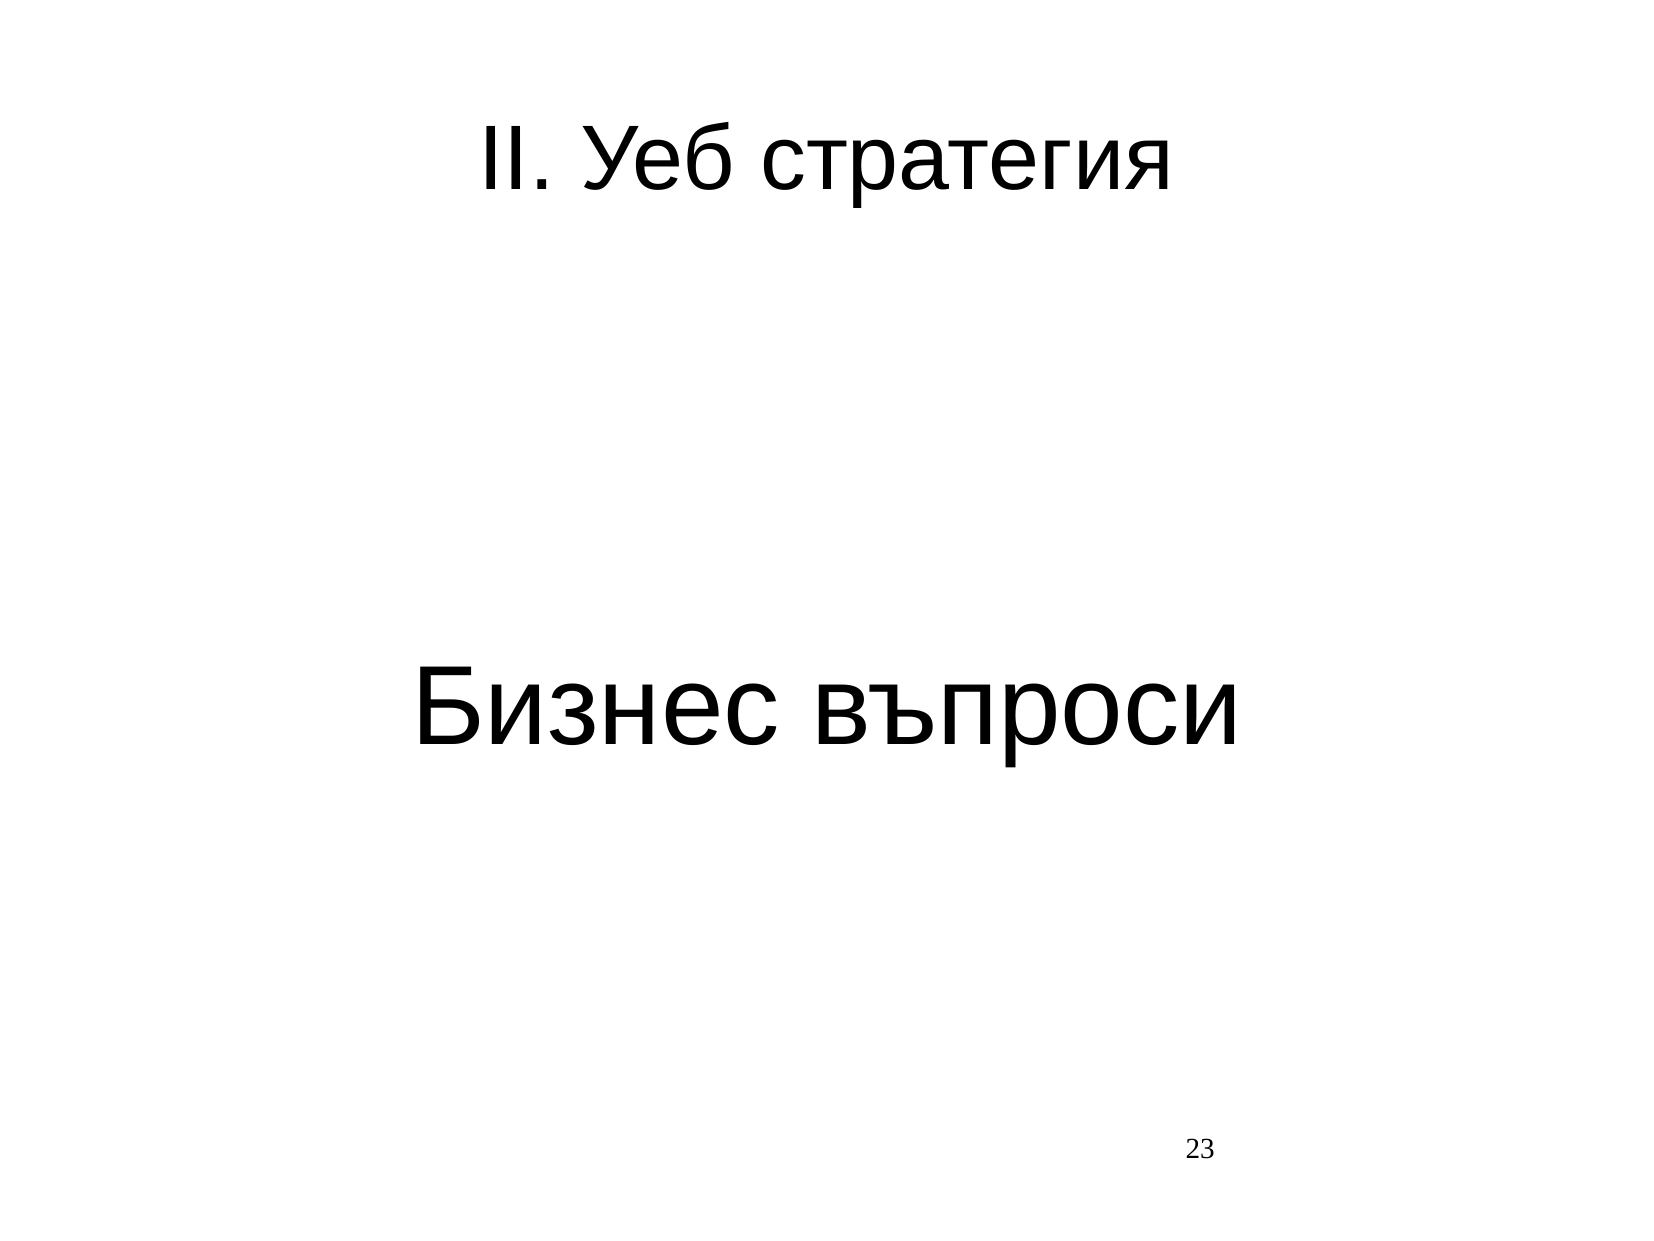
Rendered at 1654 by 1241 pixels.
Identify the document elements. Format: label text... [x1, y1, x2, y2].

title II. Уеб стратегия [82, 49, 1571, 257]
subtitle Бизнес въпроси [82, 290, 1571, 1109]
text_box [1185, 1129, 1571, 1216]
